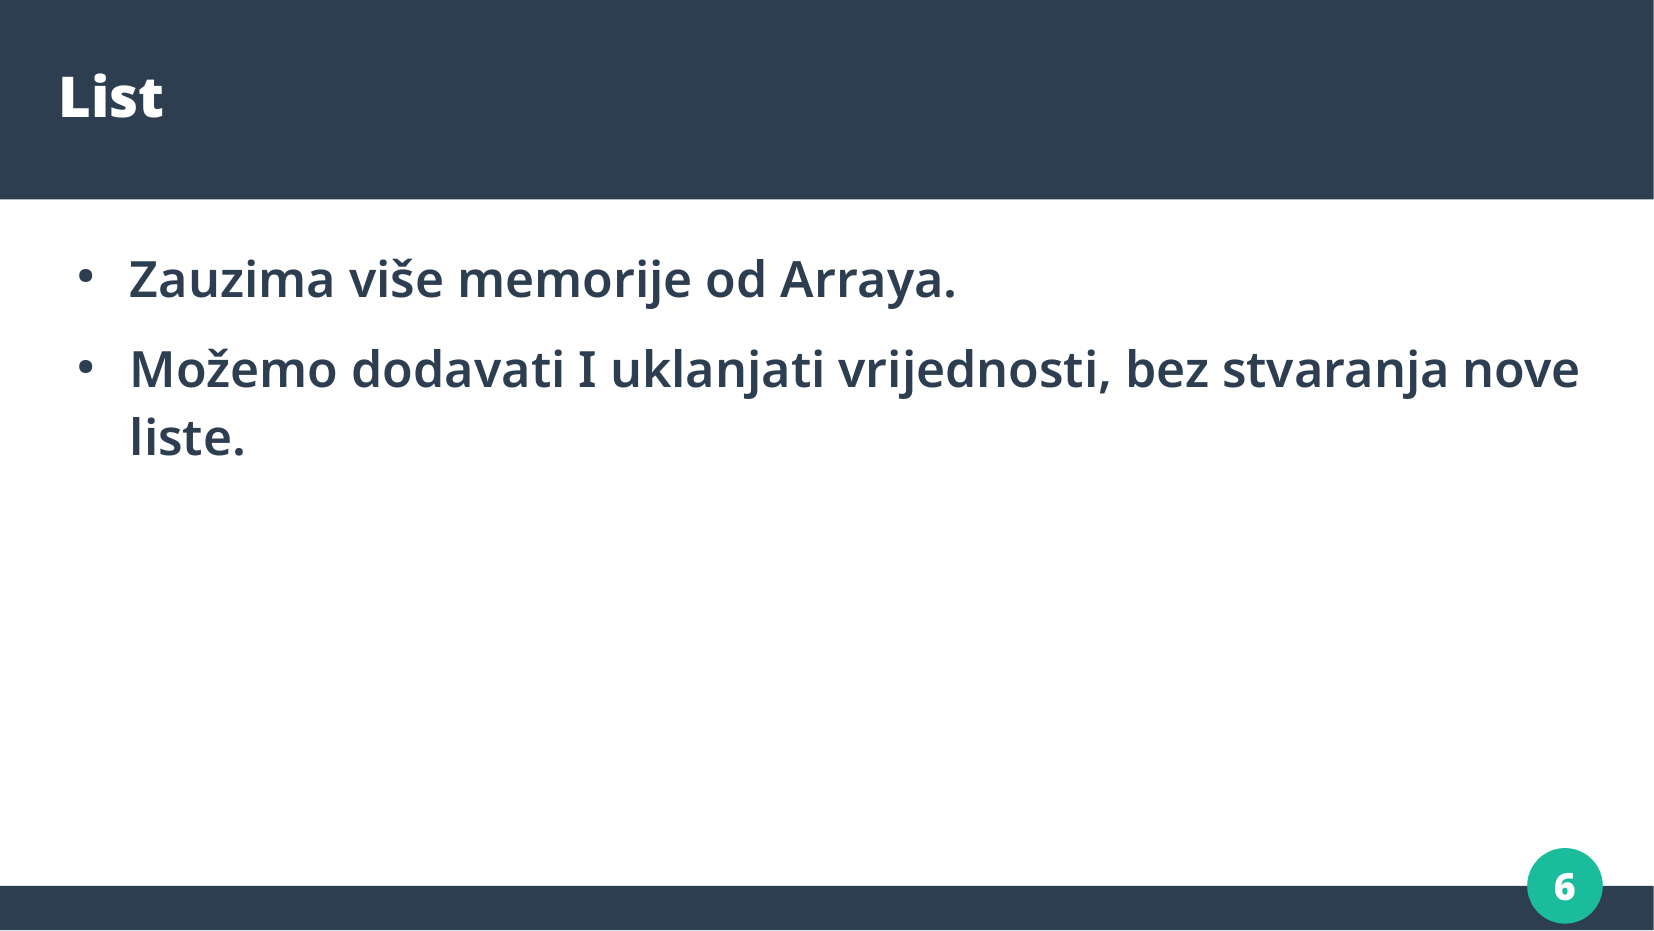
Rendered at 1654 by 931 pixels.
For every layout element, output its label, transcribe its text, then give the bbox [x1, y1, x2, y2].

title List [59, 37, 1595, 155]
list Zauzima više memorije od Arraya. Možemo dodavati I uklanjati vrijednosti, bez stvaranja nove liste. [59, 243, 1595, 864]
